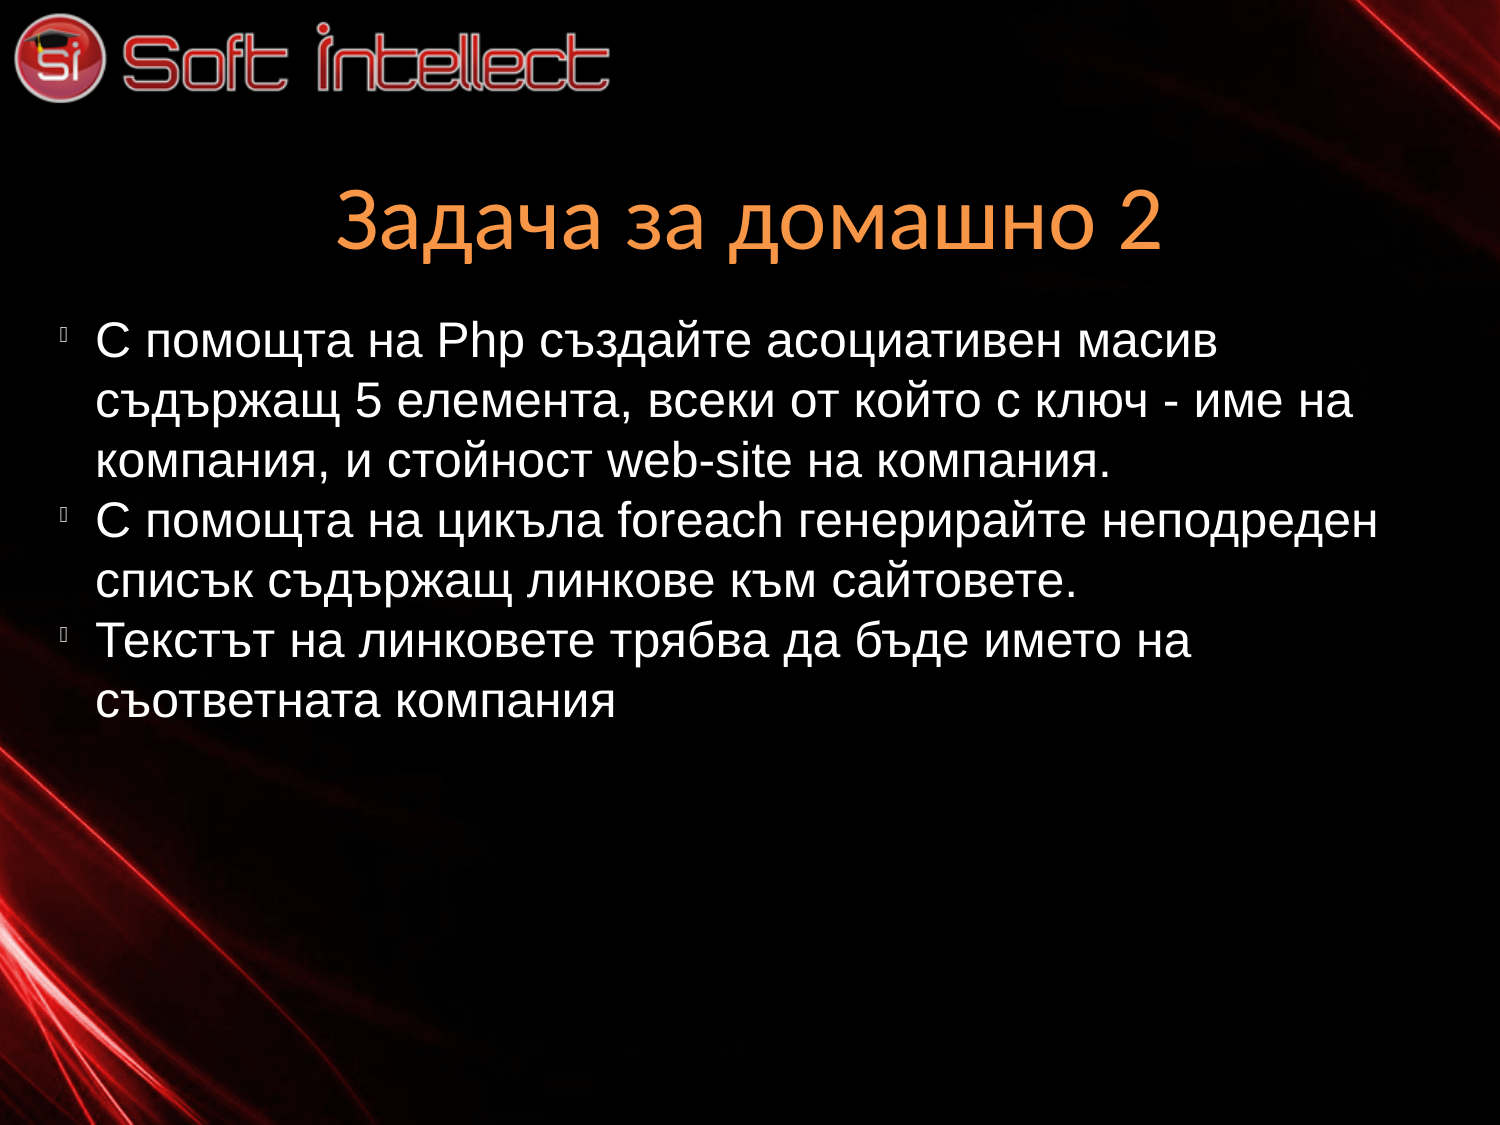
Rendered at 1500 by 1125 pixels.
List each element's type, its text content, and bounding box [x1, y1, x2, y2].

text_box Задача за домашно 2 [75, 119, 1425, 299]
picture [0, 0, 1500, 1125]
text_box С помощта на Php създайте асоциативен масив съдържащ 5 елемента, всеки от който с ключ - име на компания, и стойност web-site на компания. С помощта на цикъла foreach генерирайте неподреден списък съдържащ линкове към сайтовете. Текстът на линковете трябва да бъде името на съответната компания [44, 299, 1455, 540]
